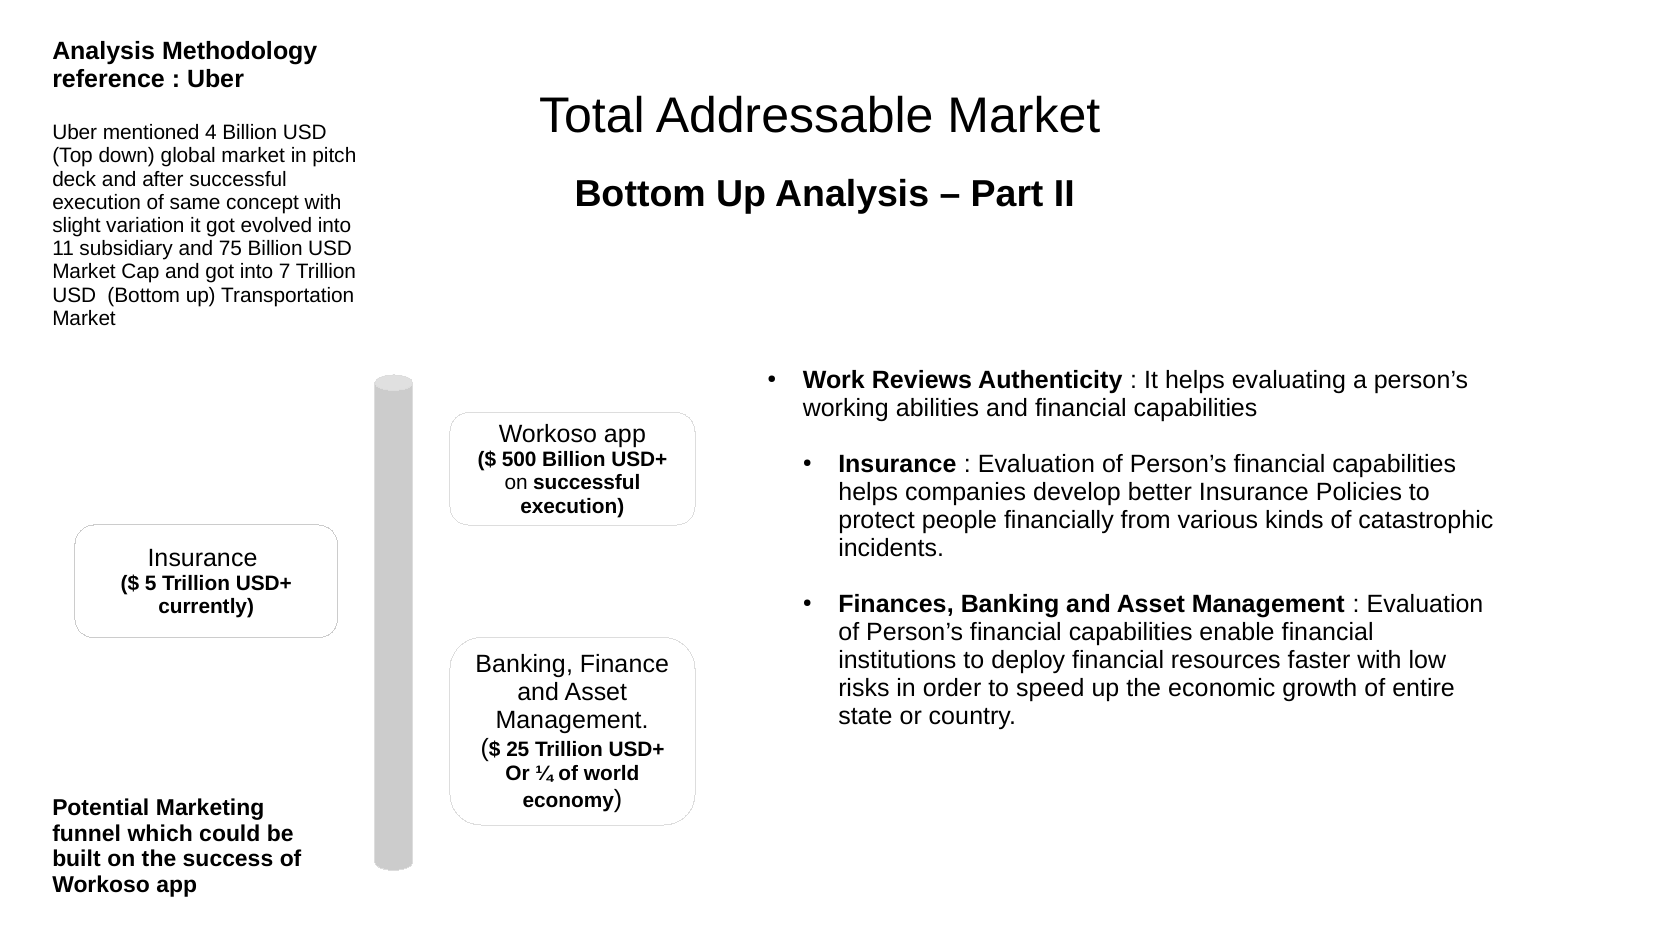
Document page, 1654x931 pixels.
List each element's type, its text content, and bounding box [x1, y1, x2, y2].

text_box Bottom Up Analysis – Part II [562, 161, 1088, 226]
text_box Analysis Methodology reference : Uber Uber mentioned 4 Billion USD (Top down) global market in pitch deck and after successful execution of same concept with slight variation it got evolved into 11 subsidiary and 75 Billion USD Market Cap and got into 7 Trillion USD (Bottom up) Transportation Market [37, 29, 376, 338]
text_box Banking, Finance and Asset Management. ($ 25 Trillion USD+ Or ¼ of world economy) [449, 637, 696, 826]
text_box Workoso app ($ 500 Billion USD+ on successful execution) [449, 412, 696, 526]
title Total Addressable Market [376, 37, 1571, 193]
subtitle Work Reviews Authenticity : It helps evaluating a person’s working abilities and financial capabilities Insurance : Evaluation of Person’s financial capabilities helps companies develop better Insurance Policies to protect people financially from various kinds of catastrophic incidents. Finances, Banking and Asset Management : Evaluation of Person’s financial capabilities enable financial institutions to deploy financial resources faster with low risks in order to speed up the economic growth of entire state or country. [767, 337, 1501, 788]
text_box [374, 383, 413, 871]
text_box Insurance ($ 5 Trillion USD+ currently) [74, 524, 338, 638]
text_box Potential Marketing funnel which could be built on the success of Workoso app [37, 787, 338, 905]
